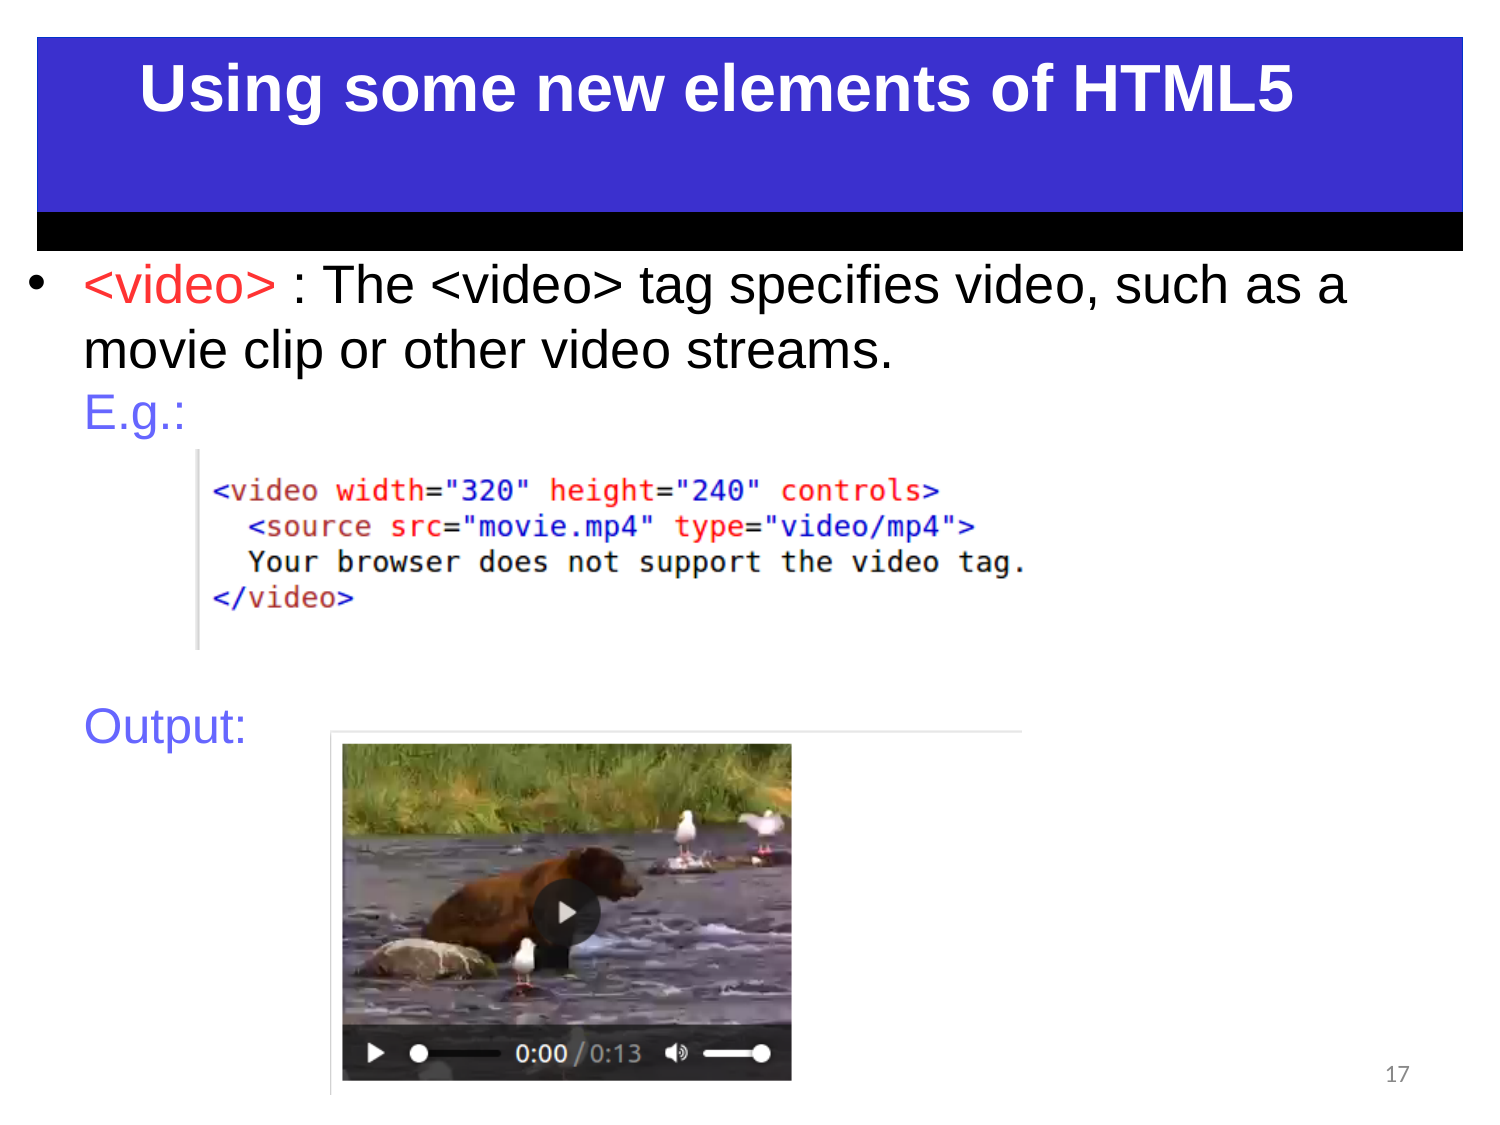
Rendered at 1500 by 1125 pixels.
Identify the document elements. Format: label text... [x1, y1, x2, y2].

list Using some new elements of HTML5 [50, 37, 1450, 213]
picture [330, 730, 1022, 1096]
list <video> : The <video> tag specifies video, such as a movie clip or other video streams. E.g.: Output: [12, 241, 1450, 1014]
text_box <number> [1074, 1042, 1426, 1103]
picture [195, 449, 1258, 650]
